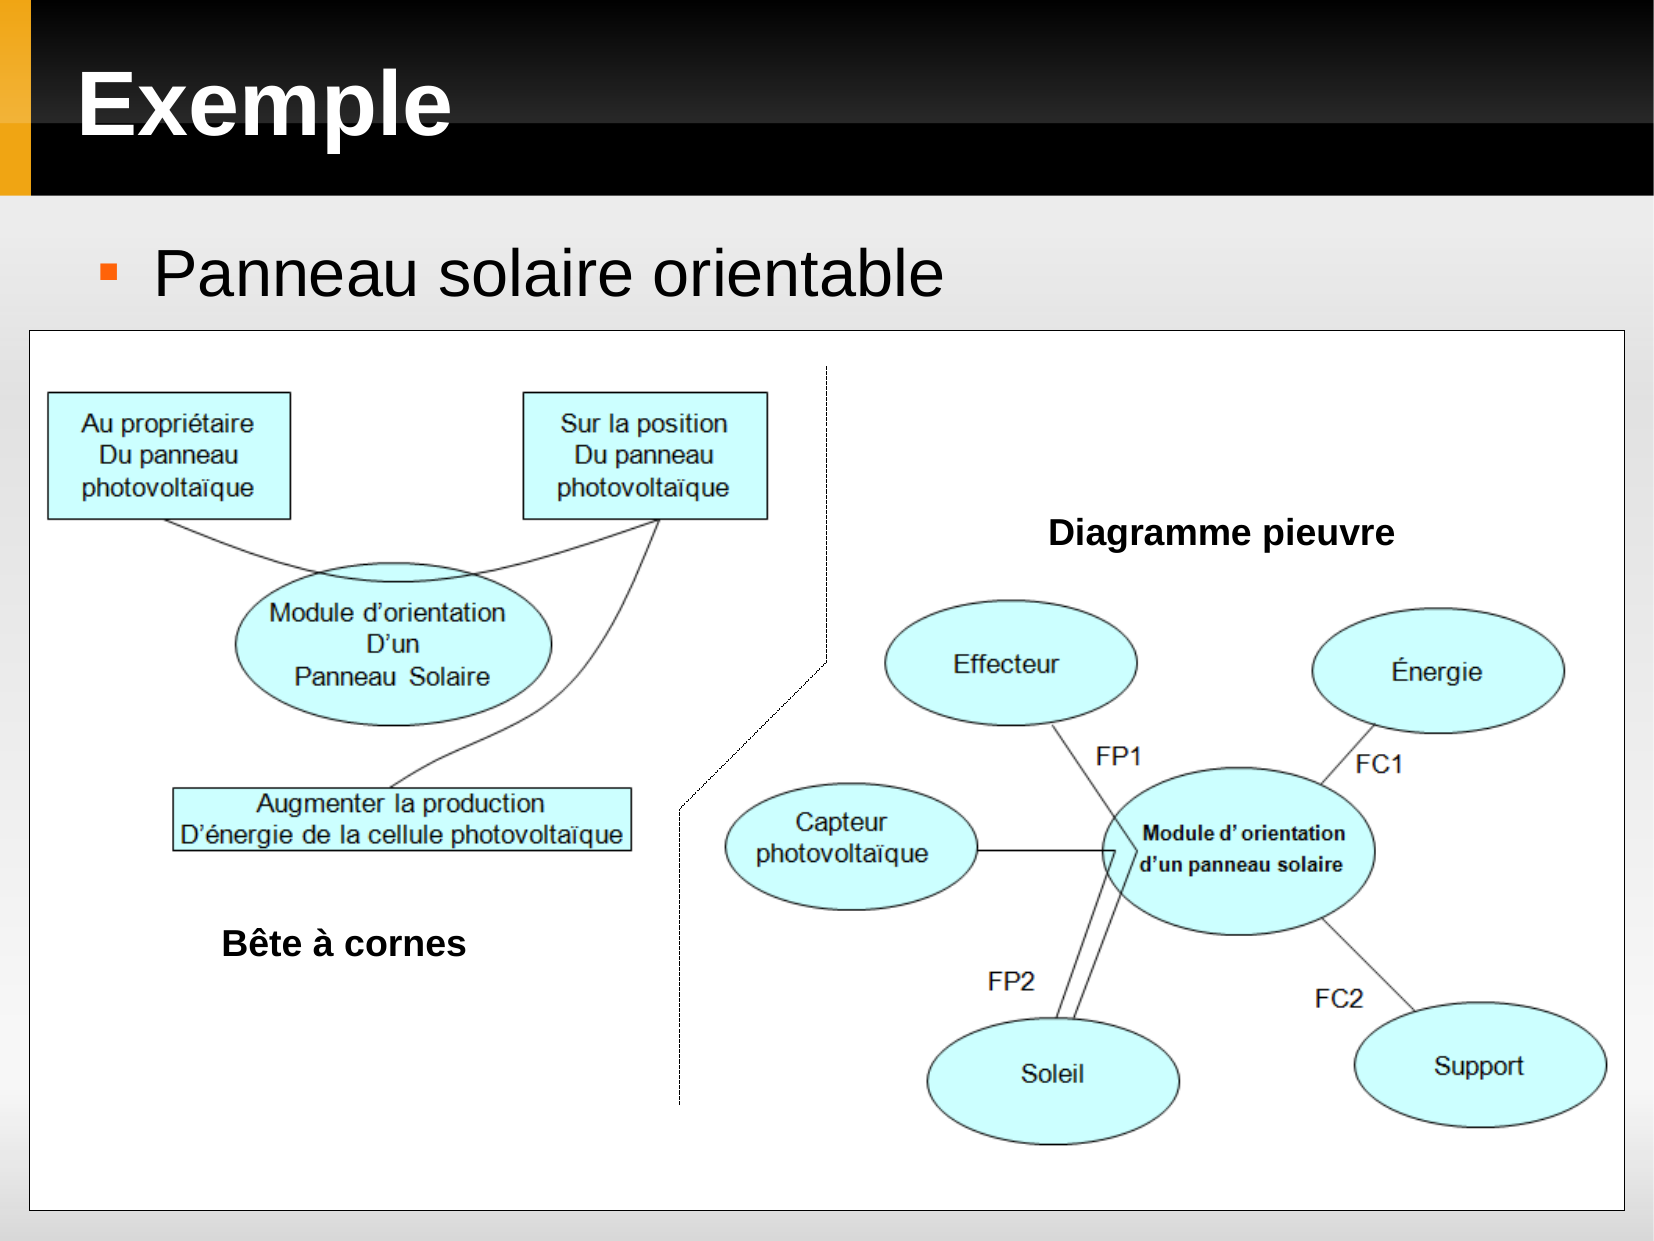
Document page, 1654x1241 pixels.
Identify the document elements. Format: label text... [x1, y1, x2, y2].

text_box [29, 330, 1625, 1211]
list Panneau solaire orientable [82, 236, 1571, 355]
text_box Diagramme pieuvre [1033, 504, 1411, 562]
text_box Bête à cornes [206, 915, 482, 973]
title Exemple [76, 7, 1565, 200]
picture [0, 0, 1654, 1241]
